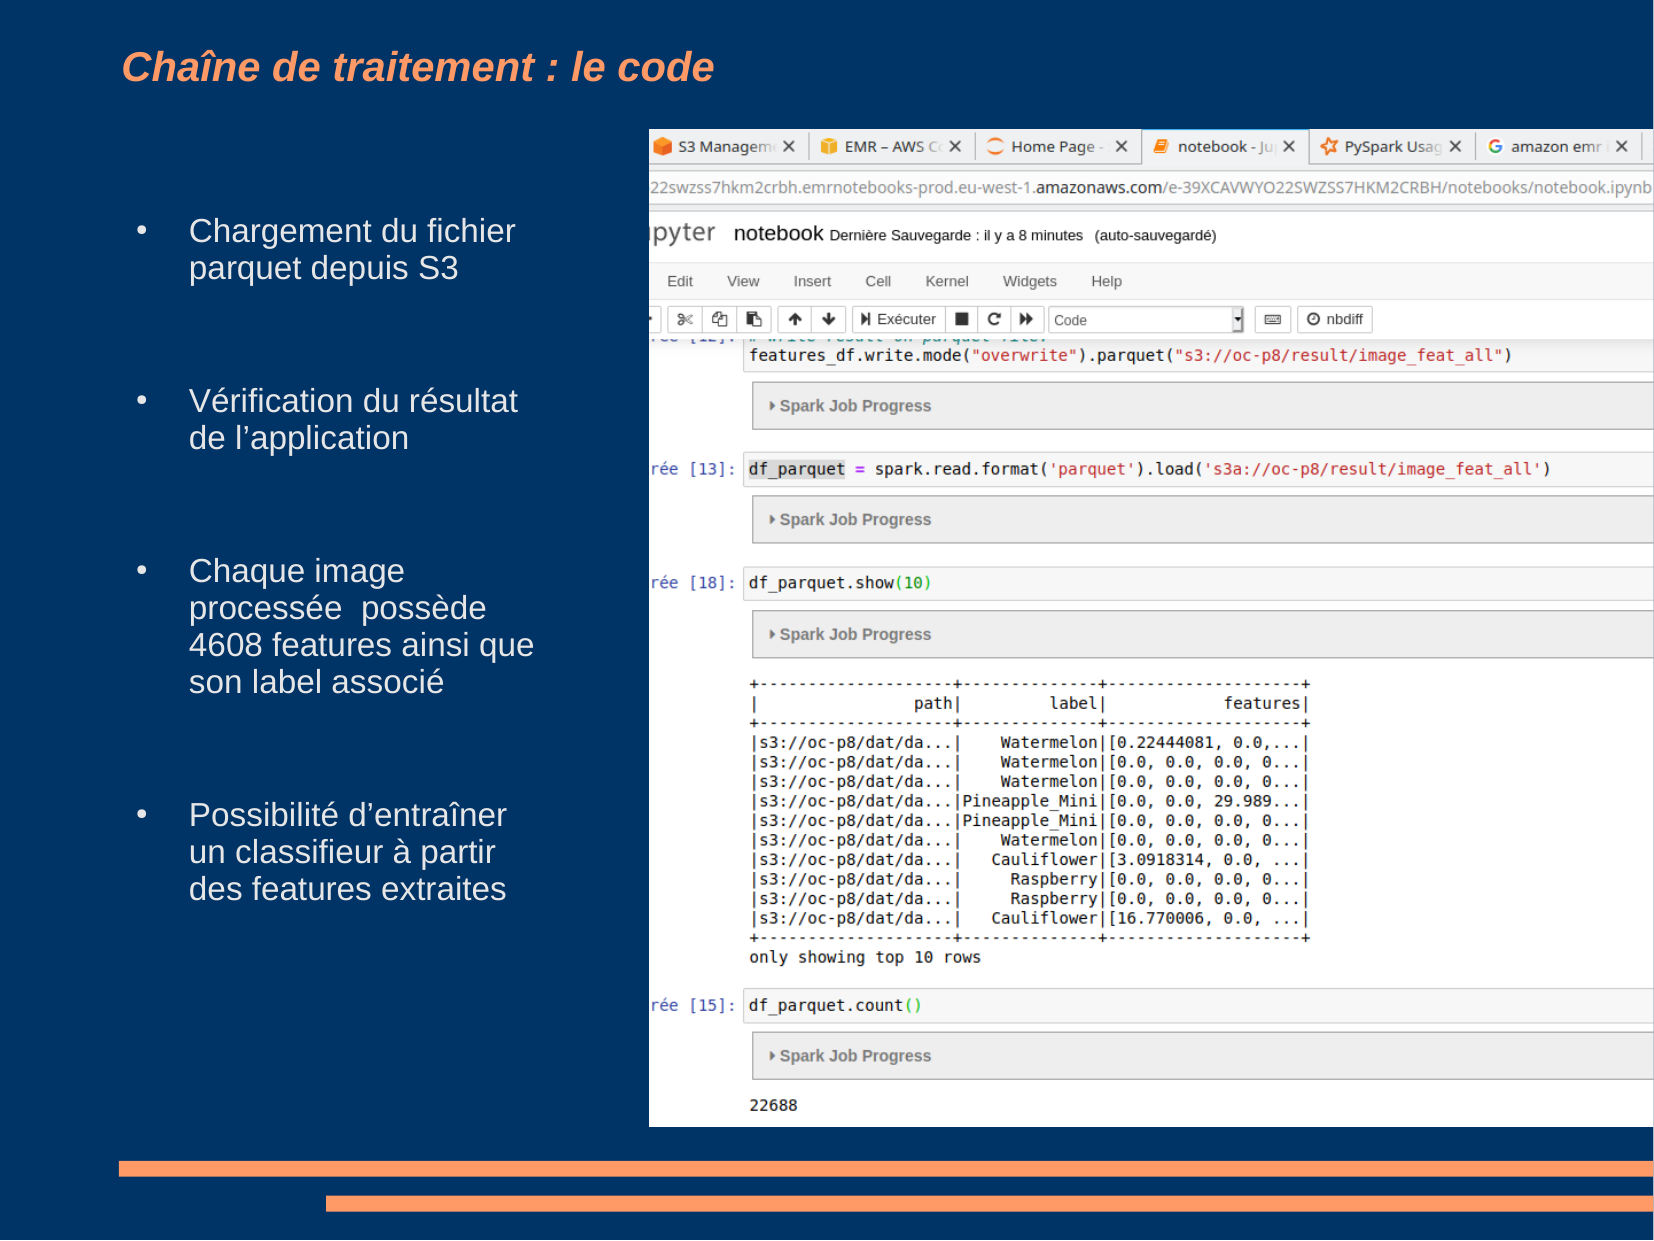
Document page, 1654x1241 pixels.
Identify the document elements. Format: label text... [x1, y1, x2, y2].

picture [649, 129, 1654, 1127]
list Chargement du fichier parquet depuis S3 Vérification du résultat de l’application Chaque image processée possède 4608 features ainsi que son label associé Possibilité d’entraîner un classifieur à partir des features extraites [118, 212, 550, 975]
title Chaîne de traitement : le code [121, 0, 1534, 142]
